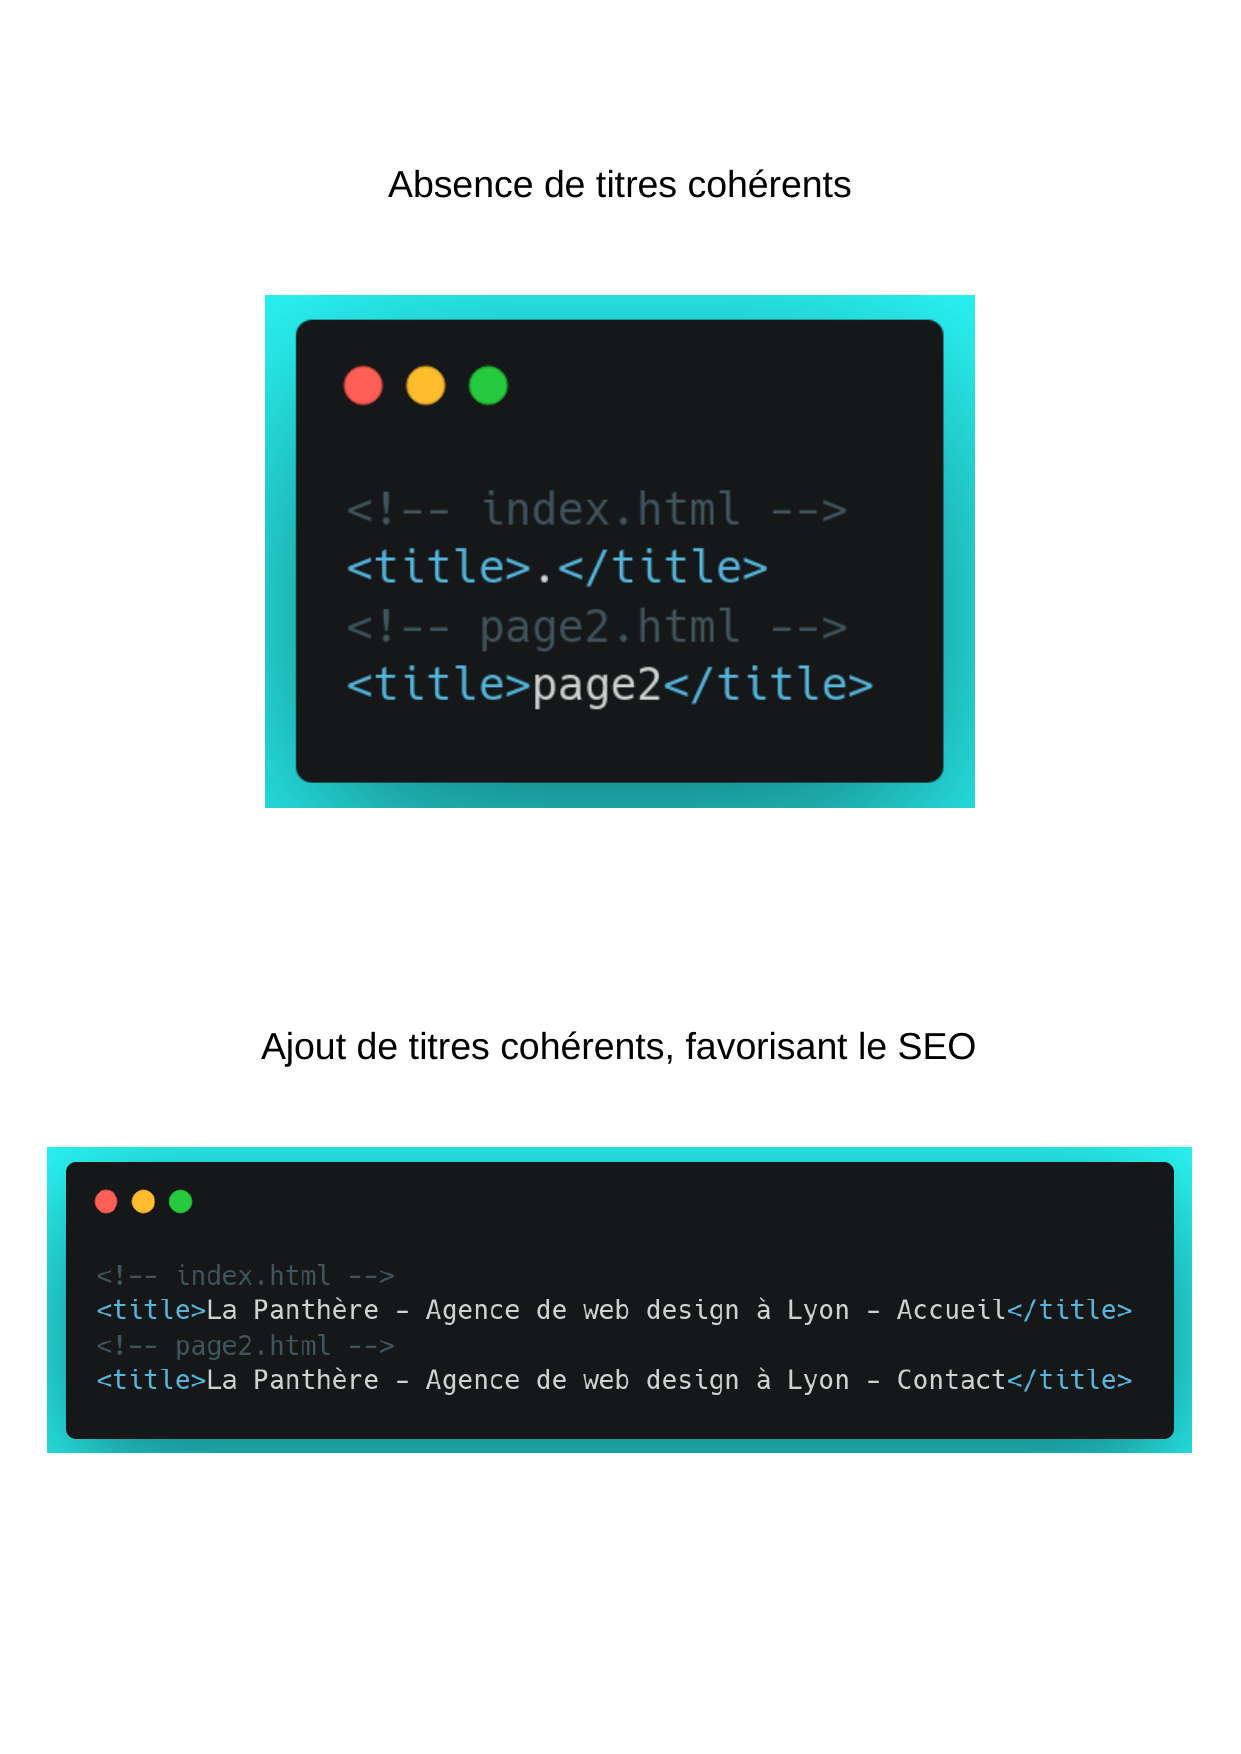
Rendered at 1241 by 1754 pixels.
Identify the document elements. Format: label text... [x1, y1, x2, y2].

picture [265, 295, 975, 808]
picture [47, 1147, 1192, 1453]
text_box Ajout de titres cohérents, favorisant le SEO [246, 1017, 993, 1075]
text_box Absence de titres cohérents [373, 155, 867, 213]
